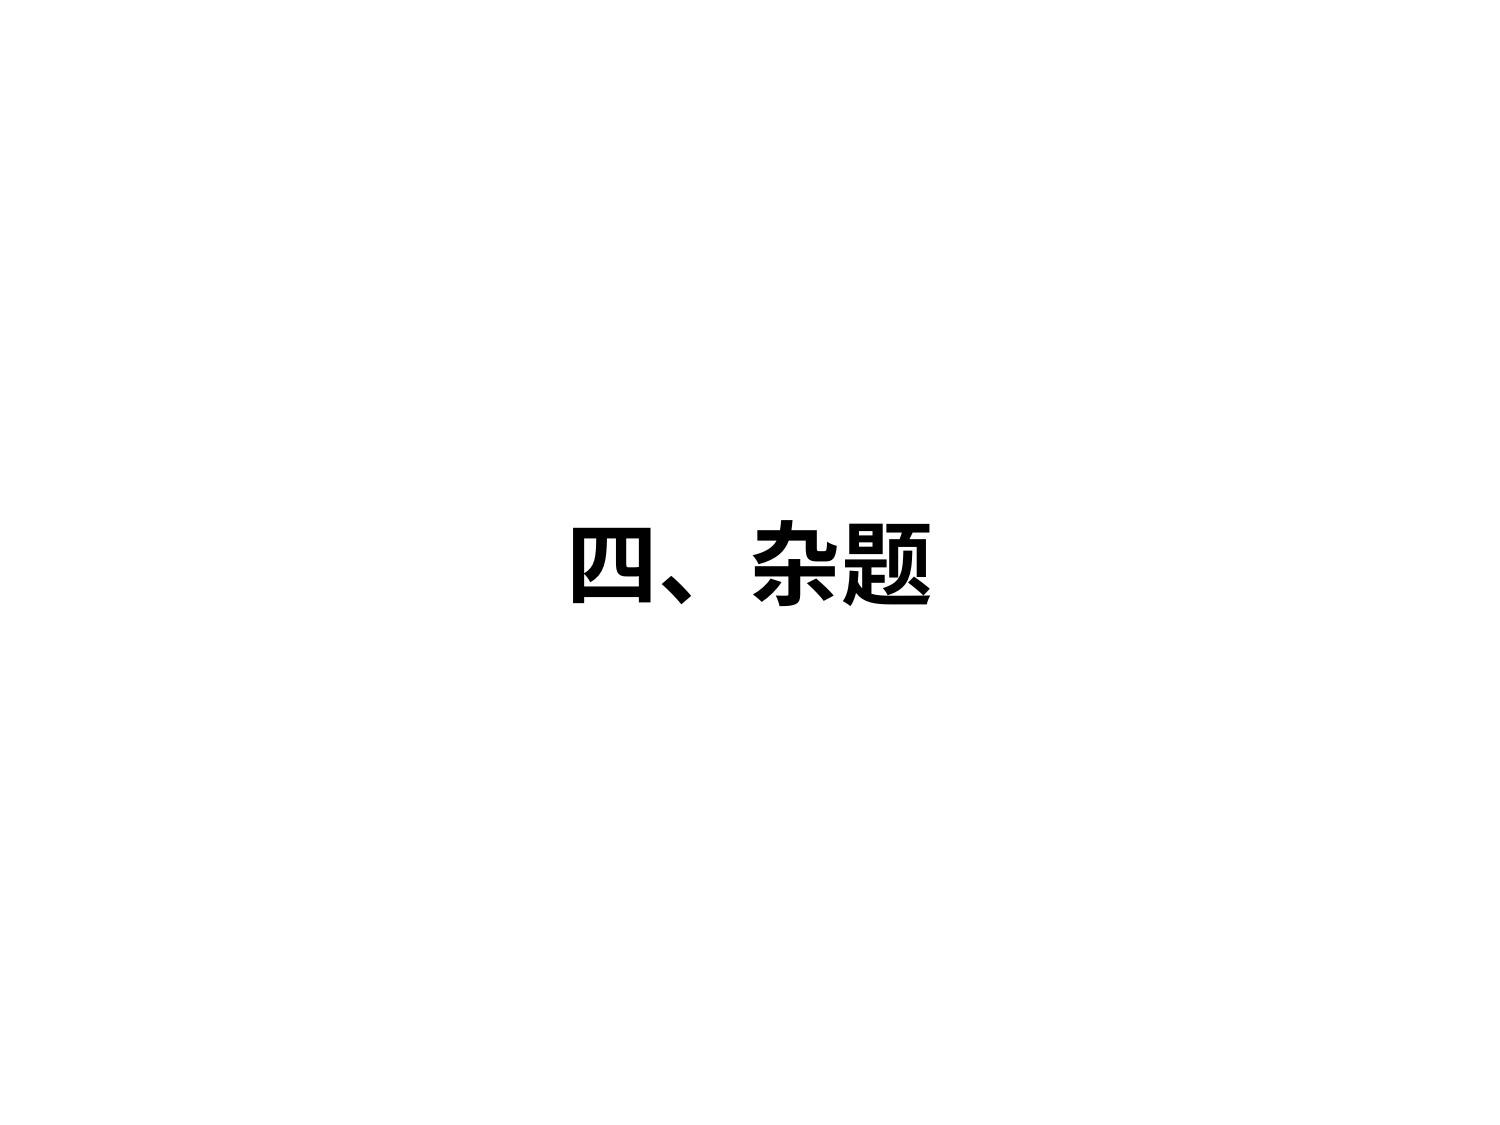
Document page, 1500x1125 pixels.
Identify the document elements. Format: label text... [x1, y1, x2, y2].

title 四、杂题 [75, 467, 1426, 656]
